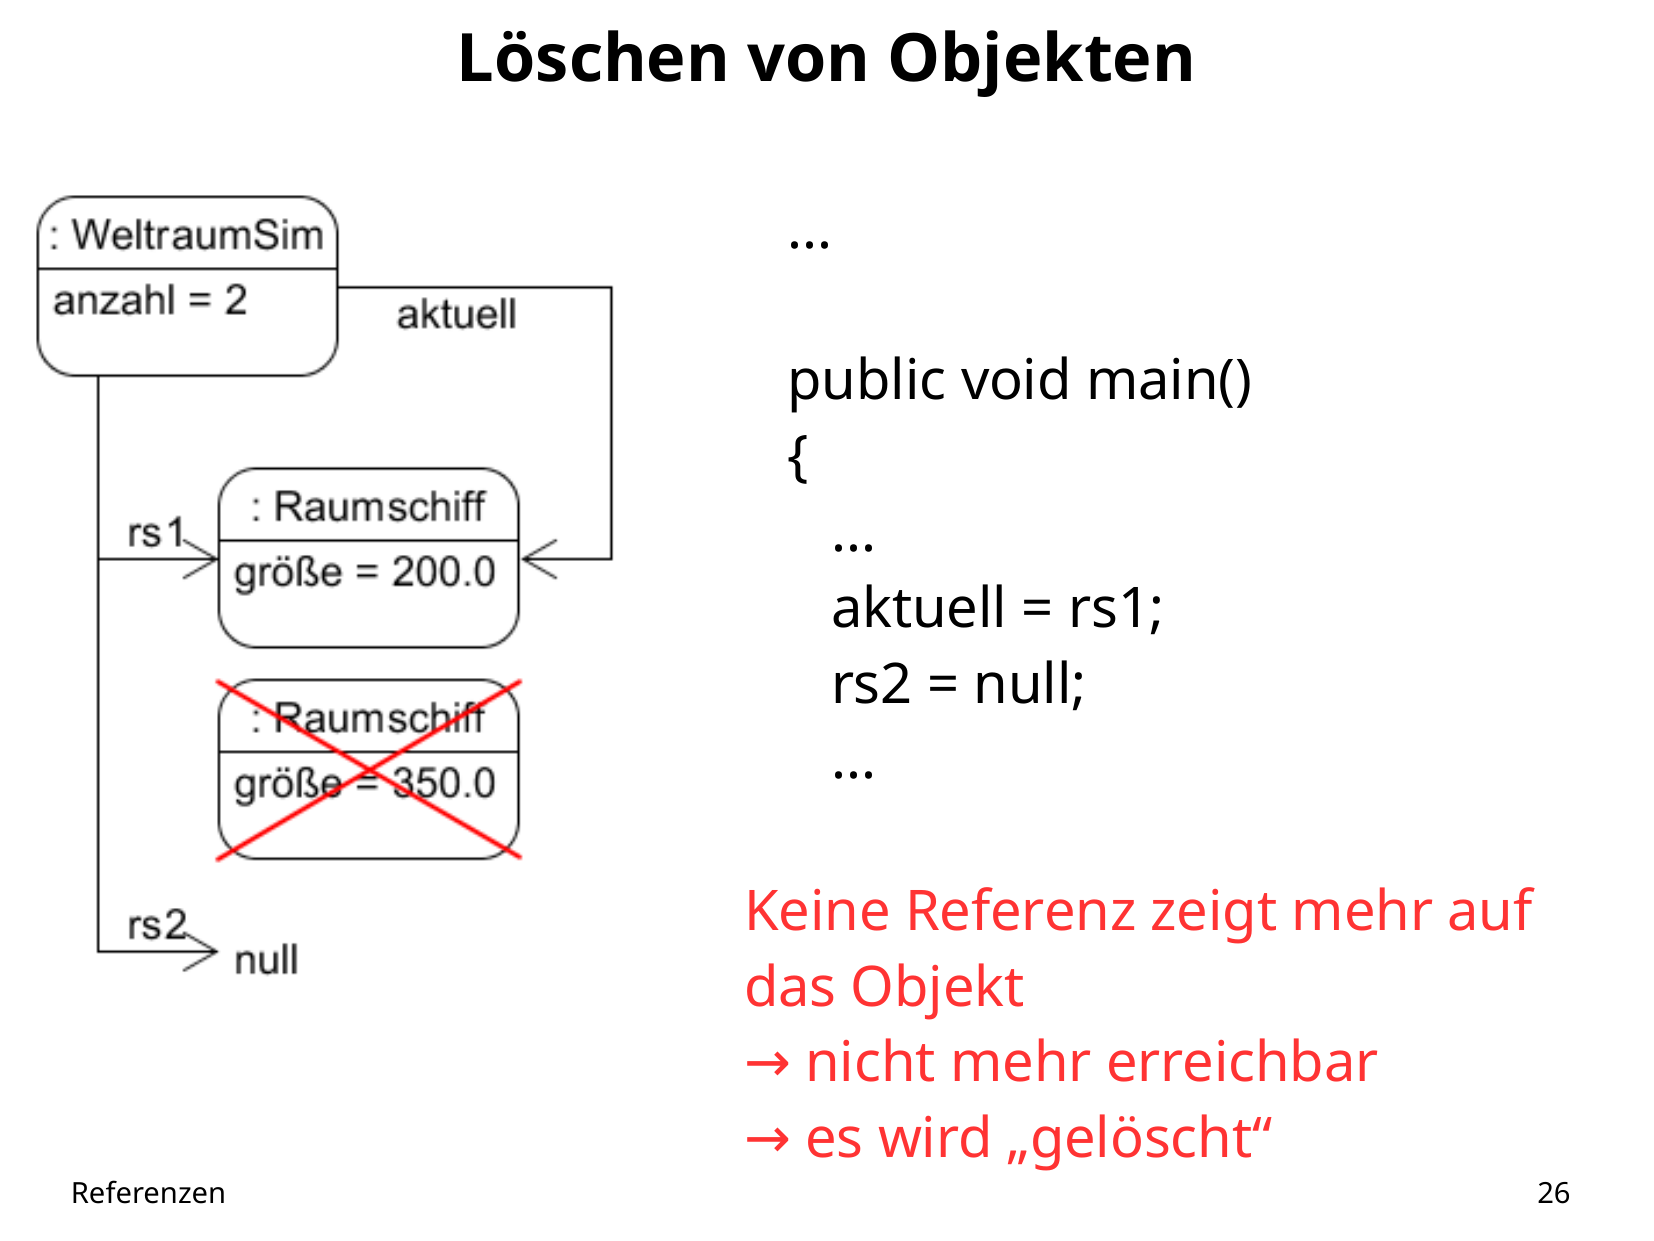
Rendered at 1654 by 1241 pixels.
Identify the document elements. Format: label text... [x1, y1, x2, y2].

picture [35, 194, 662, 979]
title Löschen von Objekten [0, 5, 1654, 107]
list ... public void main() { ... aktuell = rs1; rs2 = null; ... Keine Referenz zeigt mehr auf das Objekt → nicht mehr erreichbar → es wird „gelöscht“ [744, 188, 1607, 1182]
